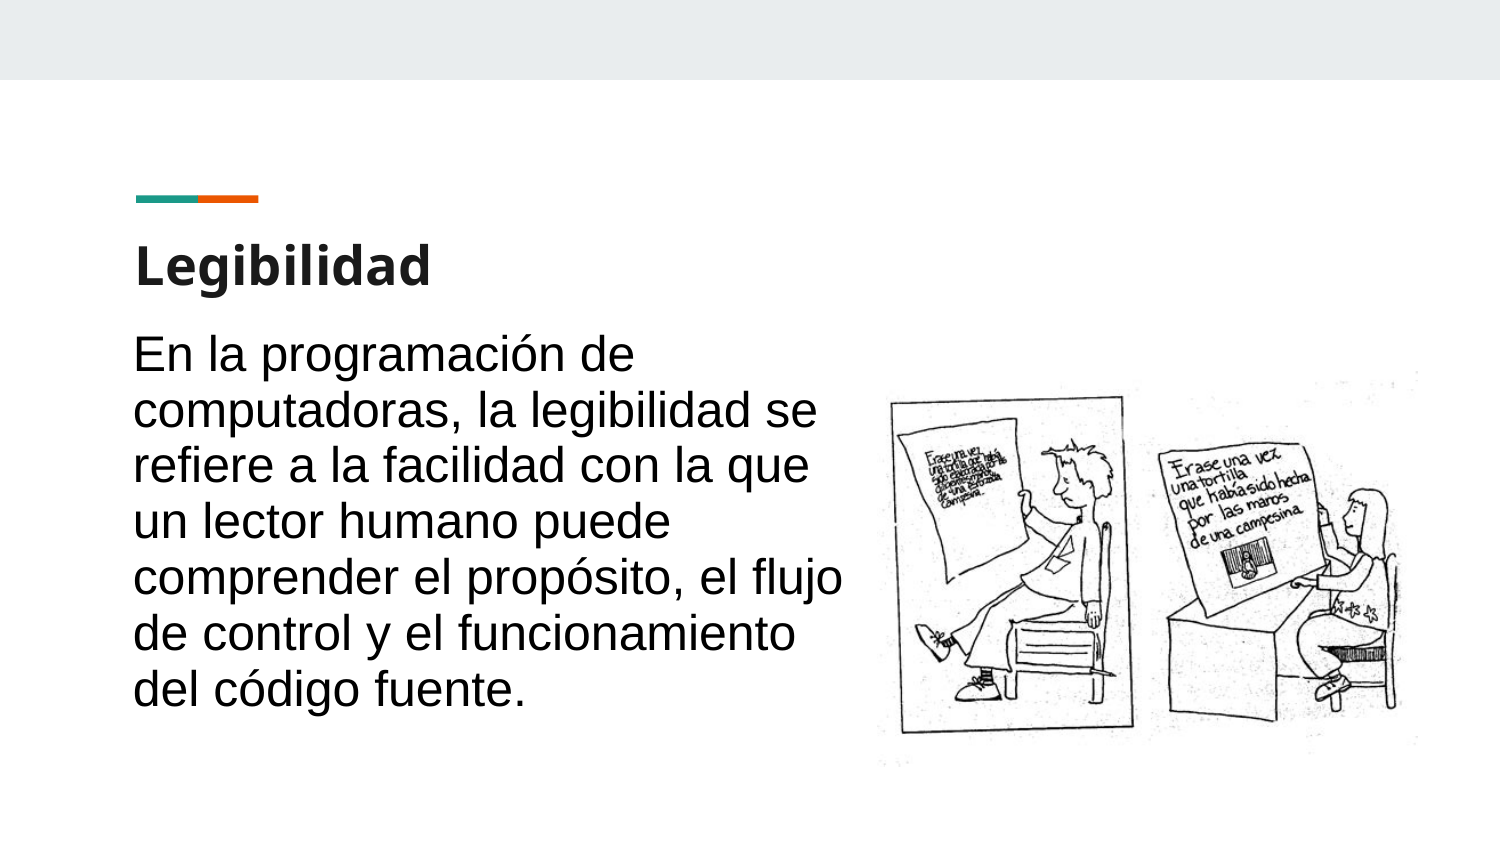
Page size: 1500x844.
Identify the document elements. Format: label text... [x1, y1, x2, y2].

text_box En la programación de computadoras, la legibilidad se refiere a la facilidad con la que un lector humano puede comprender el propósito, el flujo de control y el funcionamiento del código fuente. [118, 318, 863, 780]
picture [877, 371, 1418, 767]
title Legibilidad [119, 216, 1381, 305]
